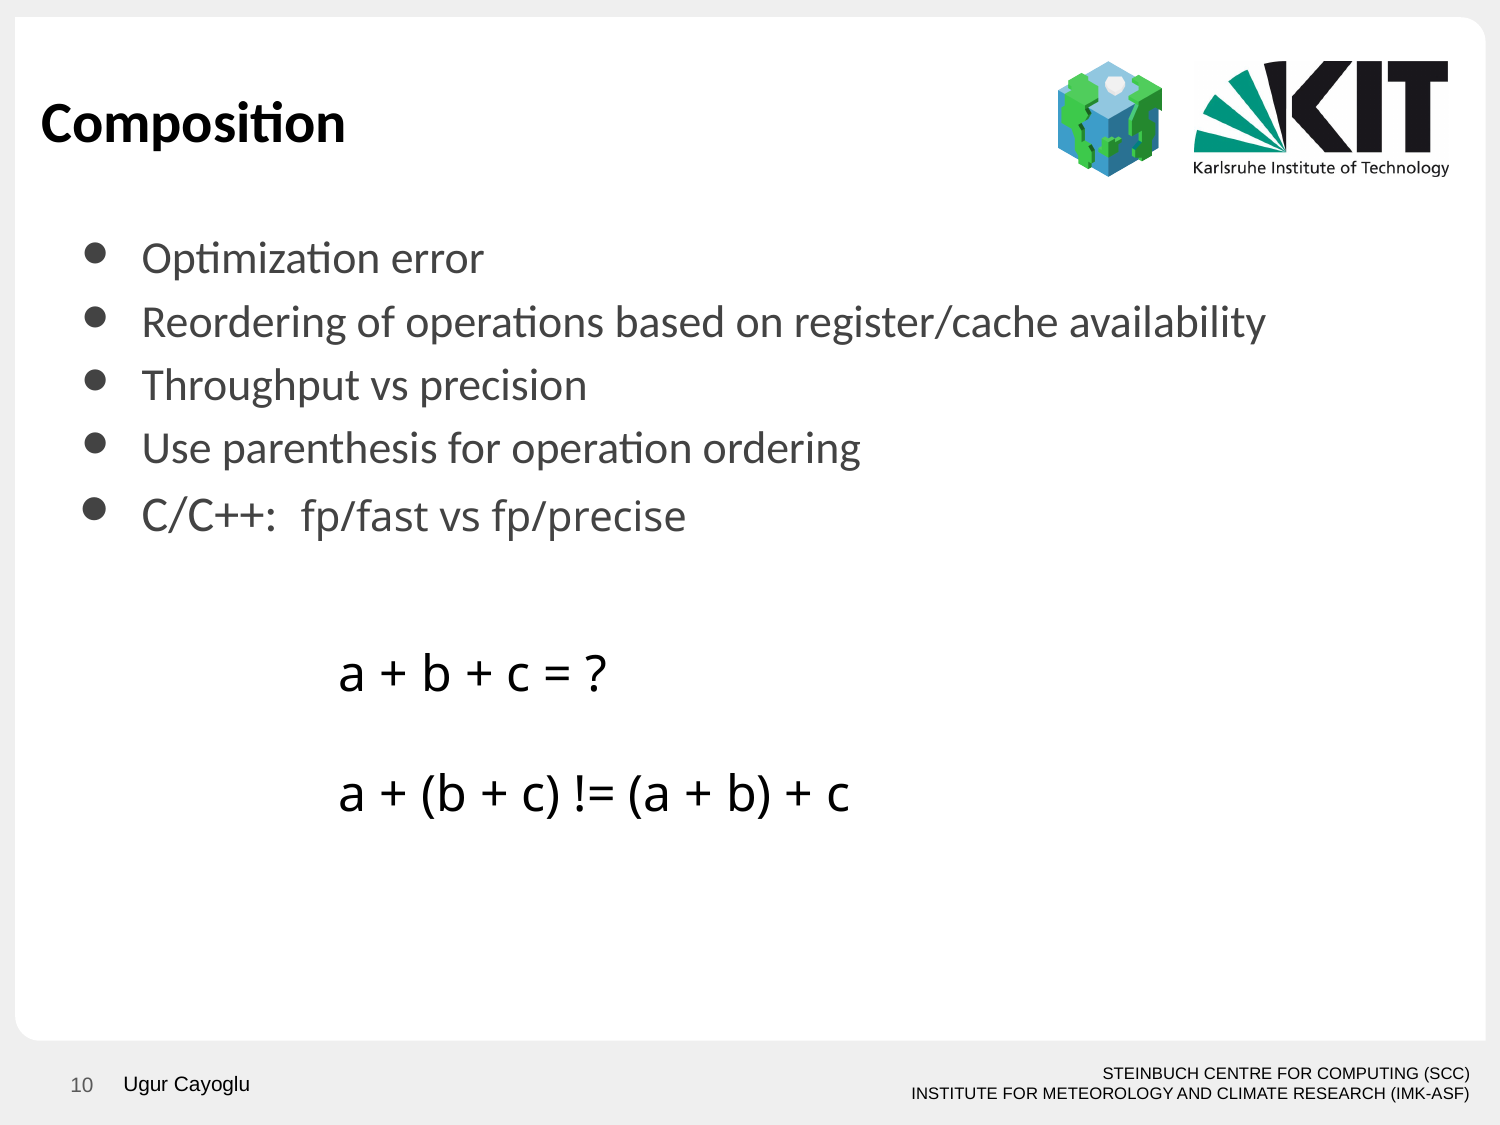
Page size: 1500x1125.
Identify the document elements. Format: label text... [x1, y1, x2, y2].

picture [1058, 61, 1162, 177]
list Optimization error Reordering of operations based on register/cache availability Throughput vs precision Use parenthesis for operation ordering C/C++: fp/fast vs fp/precise [51, 204, 1433, 574]
text_box Ugur Cayoglu [108, 1057, 764, 1109]
text_box [15, 17, 1486, 1041]
text_box STEINBUCH CENTRE FOR COMPUTING (SCC) INSTITUTE FOR METEOROLOGY AND CLIMATE RESEARCH (IMK-ASF) [420, 1040, 1486, 1125]
picture [1194, 61, 1449, 177]
slide_number <number> [18, 1040, 109, 1125]
title Composition [26, 39, 1027, 200]
text_box a + b + c = ? a + (b + c) != (a + b) + c [323, 626, 1216, 846]
